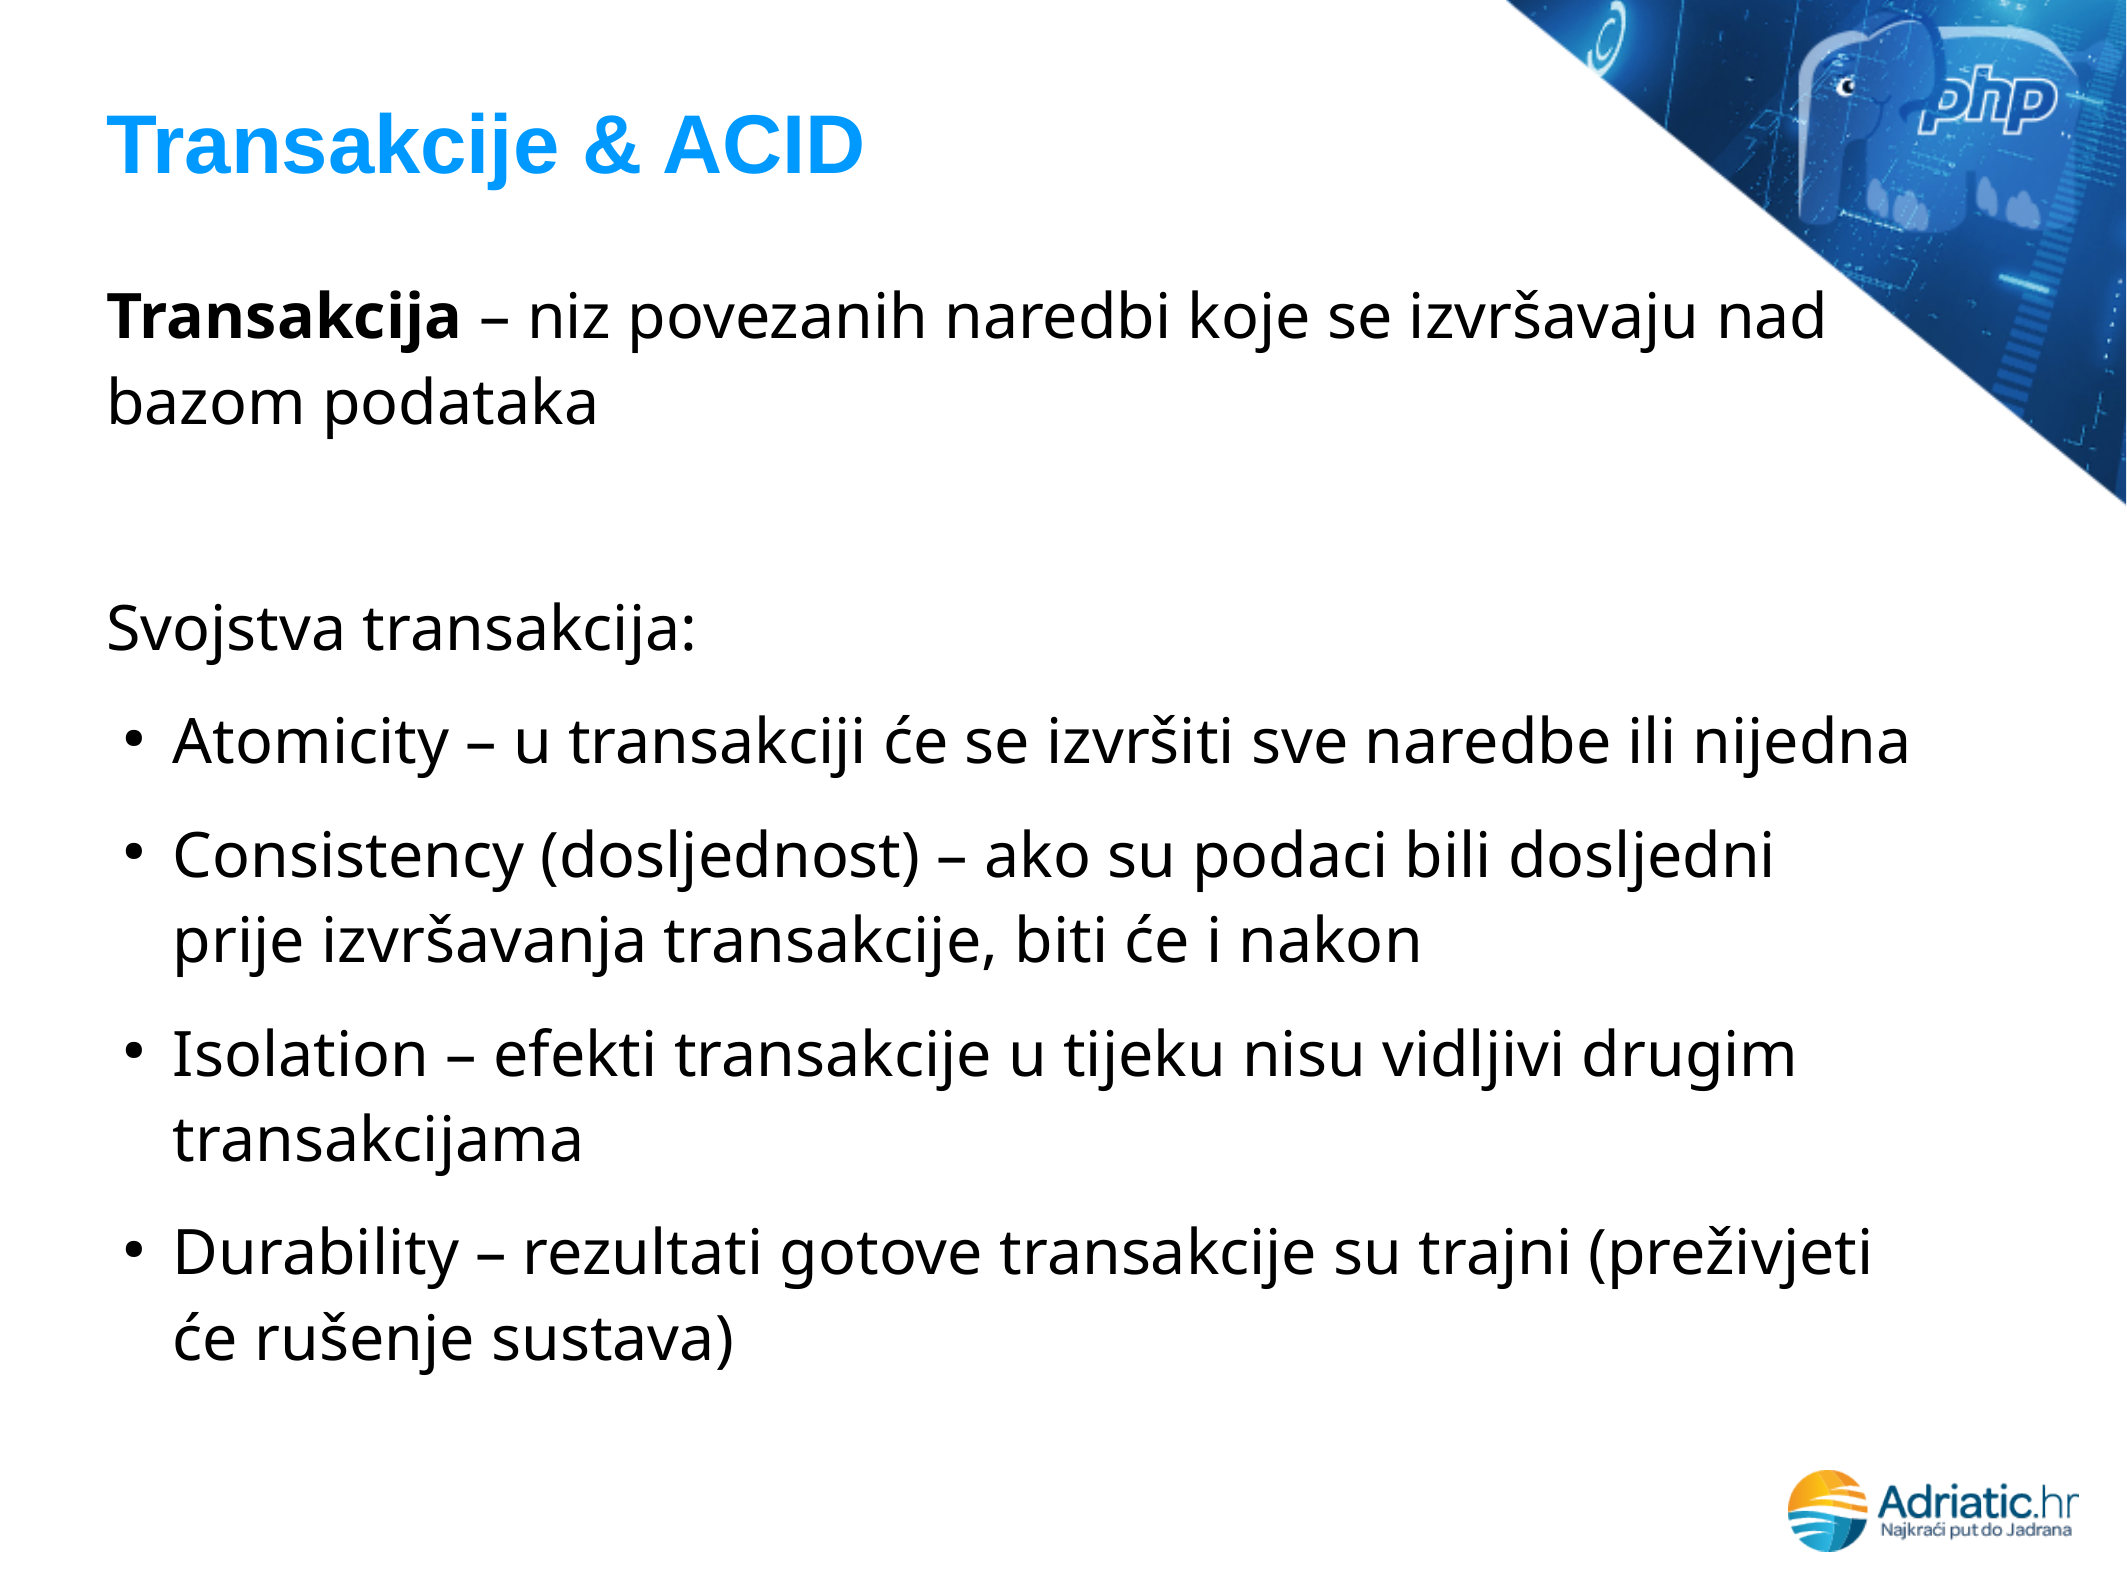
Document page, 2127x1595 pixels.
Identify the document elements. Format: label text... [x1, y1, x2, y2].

list Transakcija – niz povezanih naredbi koje se izvršavaju nad bazom podataka Svojstva transakcija: Atomicity – u transakciji će se izvršiti sve naredbe ili nijedna Consistency (dosljednost) – ako su podaci bili dosljedni prije izvršavanja transakcije, biti će i nakon Isolation – efekti transakcije u tijeku nisu vidljivi drugim transakcijama Durability – rezultati gotove transakcije su trajni (preživjeti će rušenje sustava) [106, 271, 1926, 1453]
picture [1505, 0, 2127, 625]
picture [1788, 1470, 2079, 1552]
title Transakcije & ACID [106, 70, 1630, 219]
